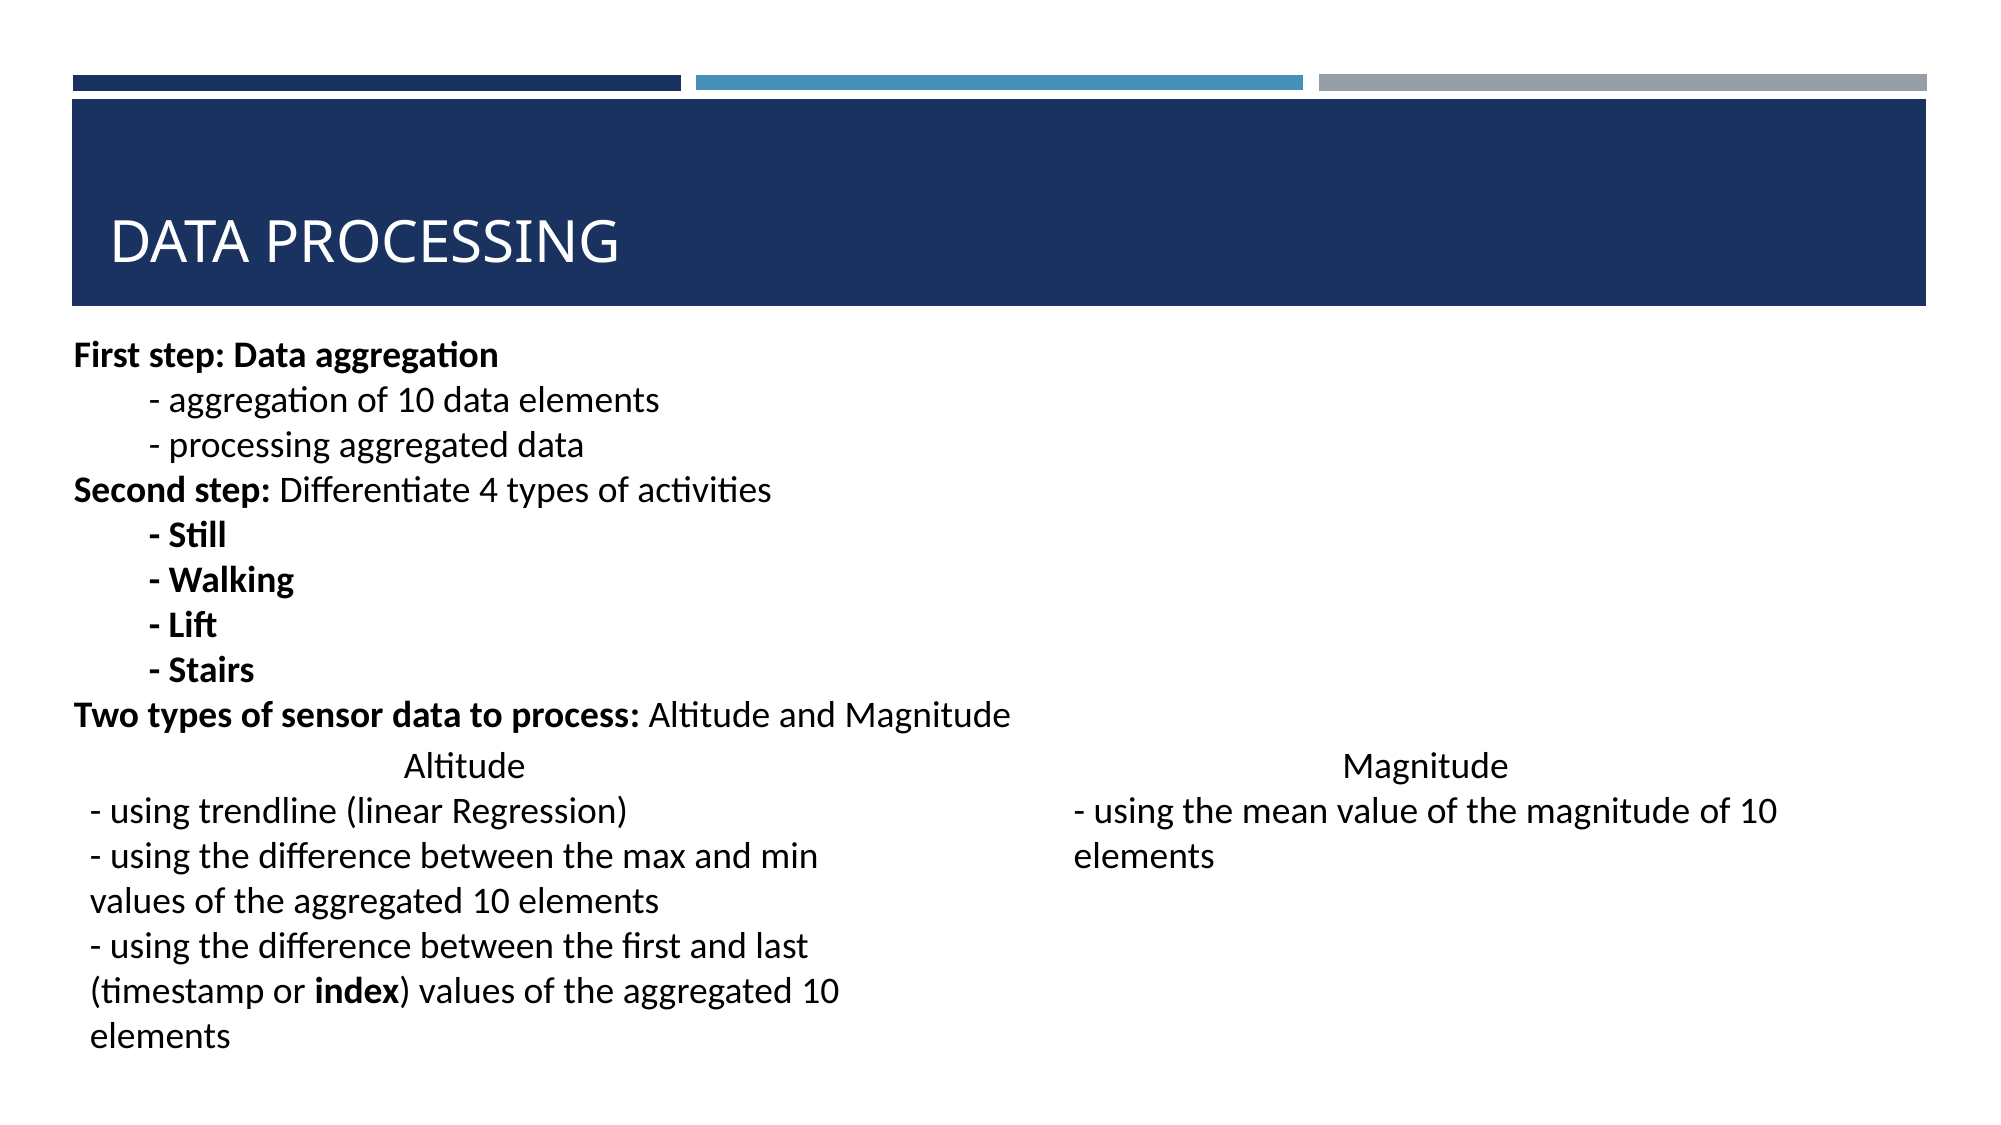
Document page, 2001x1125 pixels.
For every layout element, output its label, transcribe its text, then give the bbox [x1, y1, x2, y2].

text_box First step: Data aggregation - aggregation of 10 data elements - processing aggregated data Second step: Differentiate 4 types of activities - Still - Walking - Lift - Stairs Two types of sensor data to process: Altitude and Magnitude [58, 322, 1459, 747]
text_box Magnitude - using the mean value of the magnitude of 10 elements [1058, 733, 1859, 885]
text_box Altitude - using trendline (linear Regression) - using the difference between the max and min values of the aggregated 10 elements - using the difference between the first and last (timestamp or index) values of the aggregated 10 elements [74, 733, 876, 1112]
title Data Processing [94, 119, 1904, 282]
